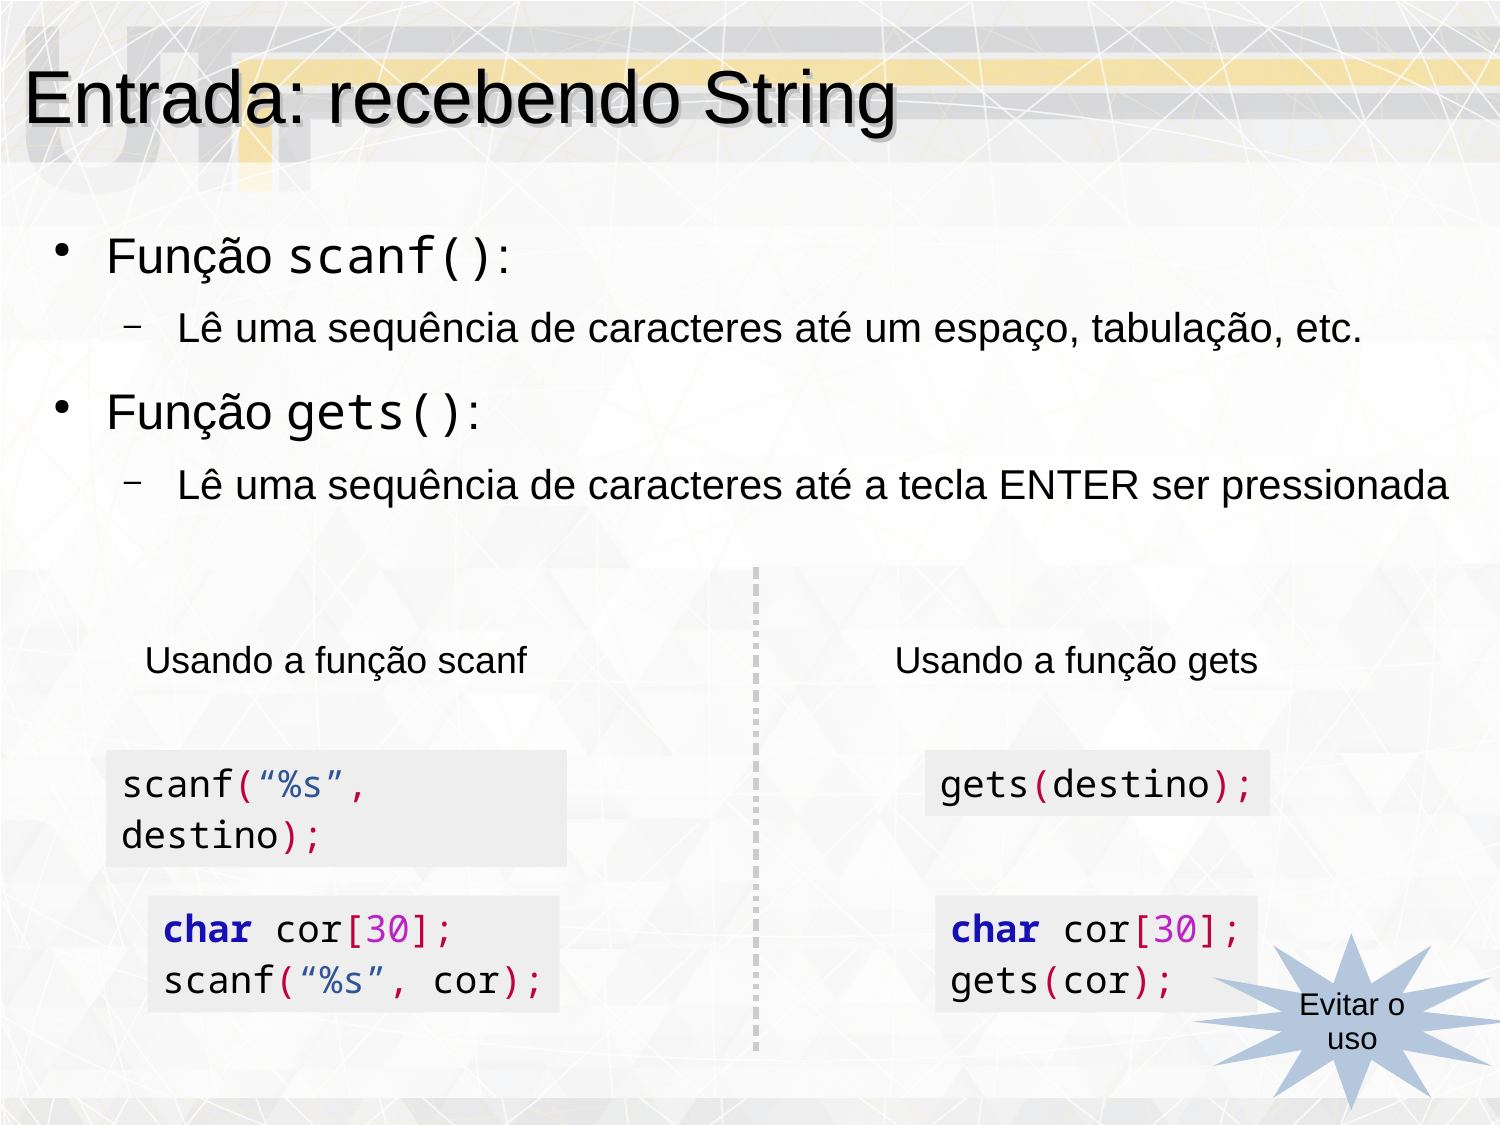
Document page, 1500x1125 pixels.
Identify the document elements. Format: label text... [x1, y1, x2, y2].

text_box Evitar o uso [1192, 933, 1500, 1111]
text_box Usando a função scanf [129, 631, 543, 689]
text_box char cor[30]; gets(cor); [935, 895, 1232, 986]
title Entrada: recebendo String [23, 18, 1489, 178]
list Função scanf(): Lê uma sequência de caracteres até um espaço, tabulação, etc. Função gets(): Lê uma sequência de caracteres até a tecla ENTER ser pressionada [35, 224, 1477, 1087]
text_box scanf(“%s”, destino); [106, 750, 567, 803]
text_box char cor[30]; scanf(“%s”, cor); [147, 895, 526, 986]
text_box gets(destino); [925, 750, 1242, 803]
text_box Usando a função gets [879, 631, 1274, 689]
